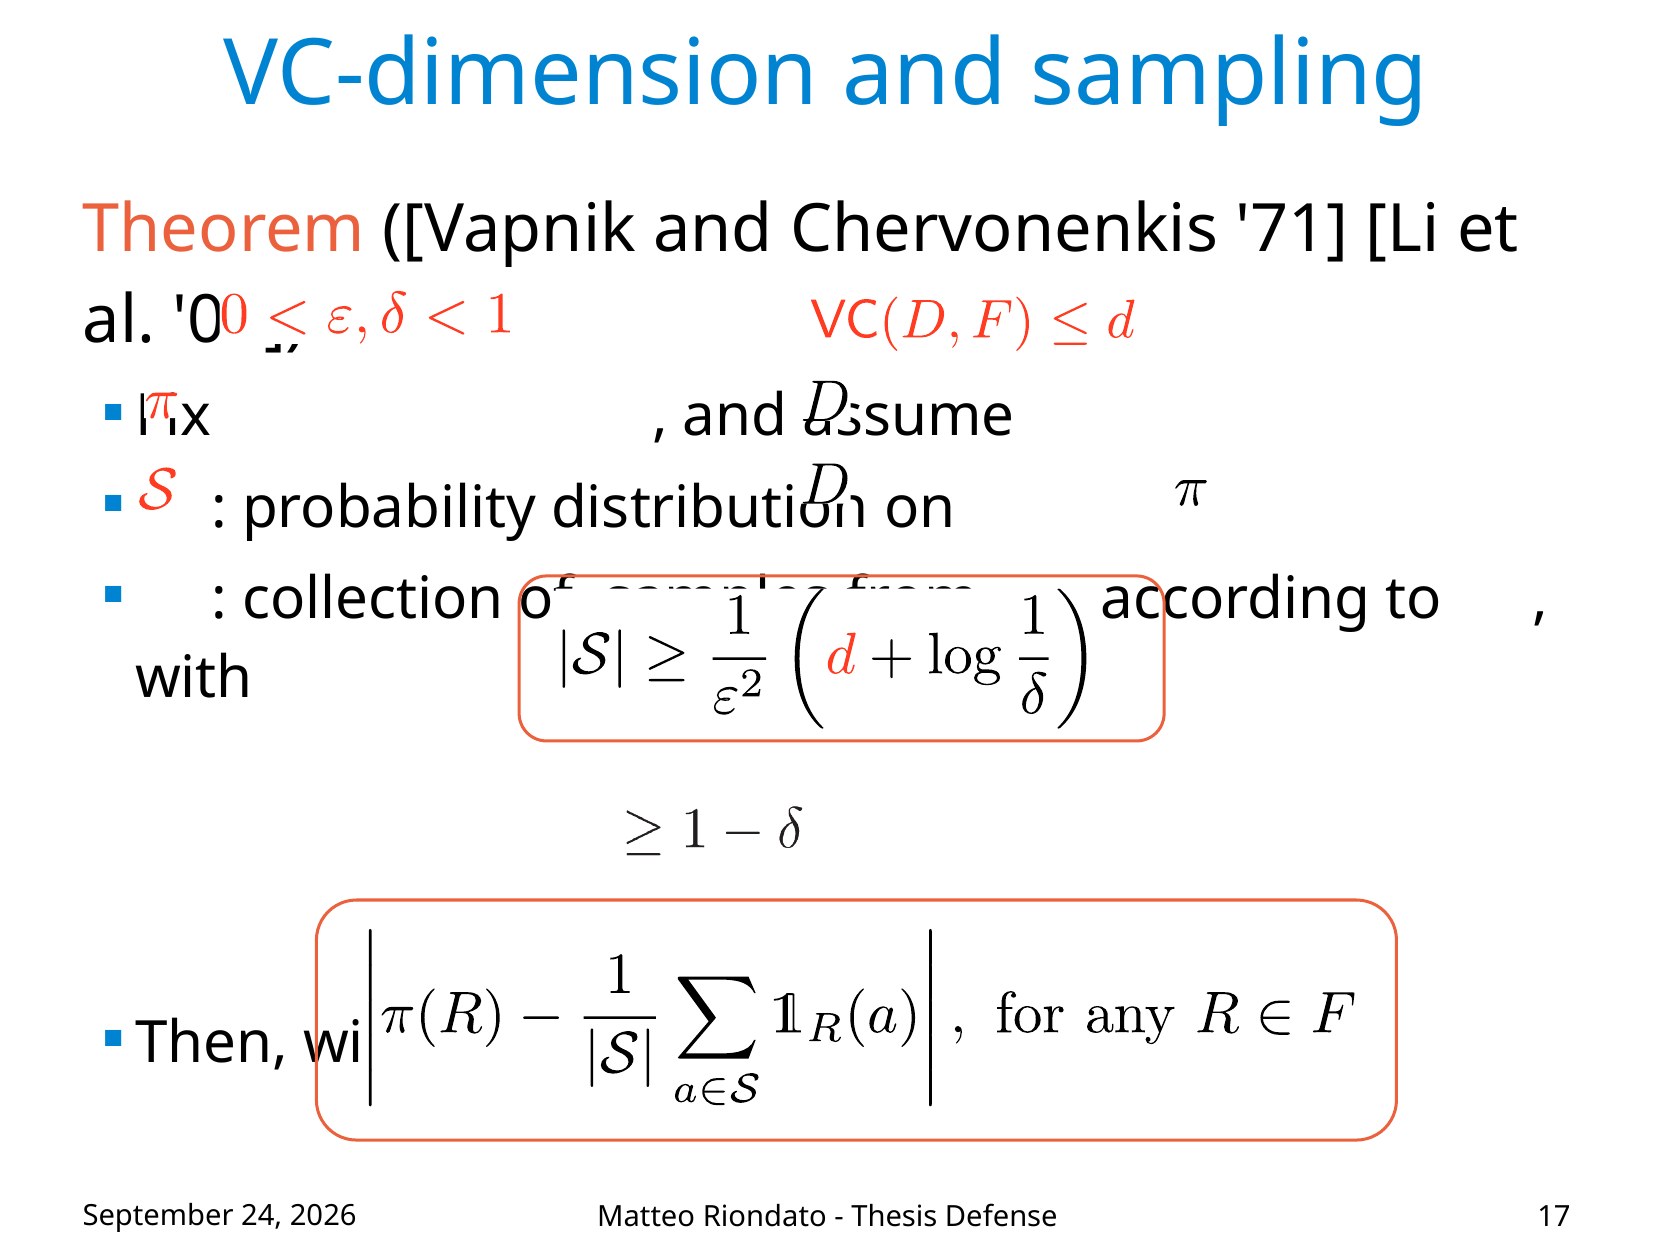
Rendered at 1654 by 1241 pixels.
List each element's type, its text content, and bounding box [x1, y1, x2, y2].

picture [612, 803, 819, 861]
text_box [138, 467, 179, 511]
list Theorem ([Vapnik and Chervonenkis '71] [Li et al. '08]) Fix , and assume : probability distribution on : collection of samples from , according to , with Then, with probability [82, 180, 1571, 1186]
text_box [360, 928, 1357, 1107]
text_box [1173, 480, 1210, 506]
text_box [144, 392, 180, 419]
text_box [800, 463, 851, 504]
text_box [219, 290, 515, 344]
text_box [810, 296, 1135, 351]
text_box [555, 588, 1099, 729]
text_box [800, 380, 851, 421]
title VC-dimension and sampling [82, 0, 1571, 139]
